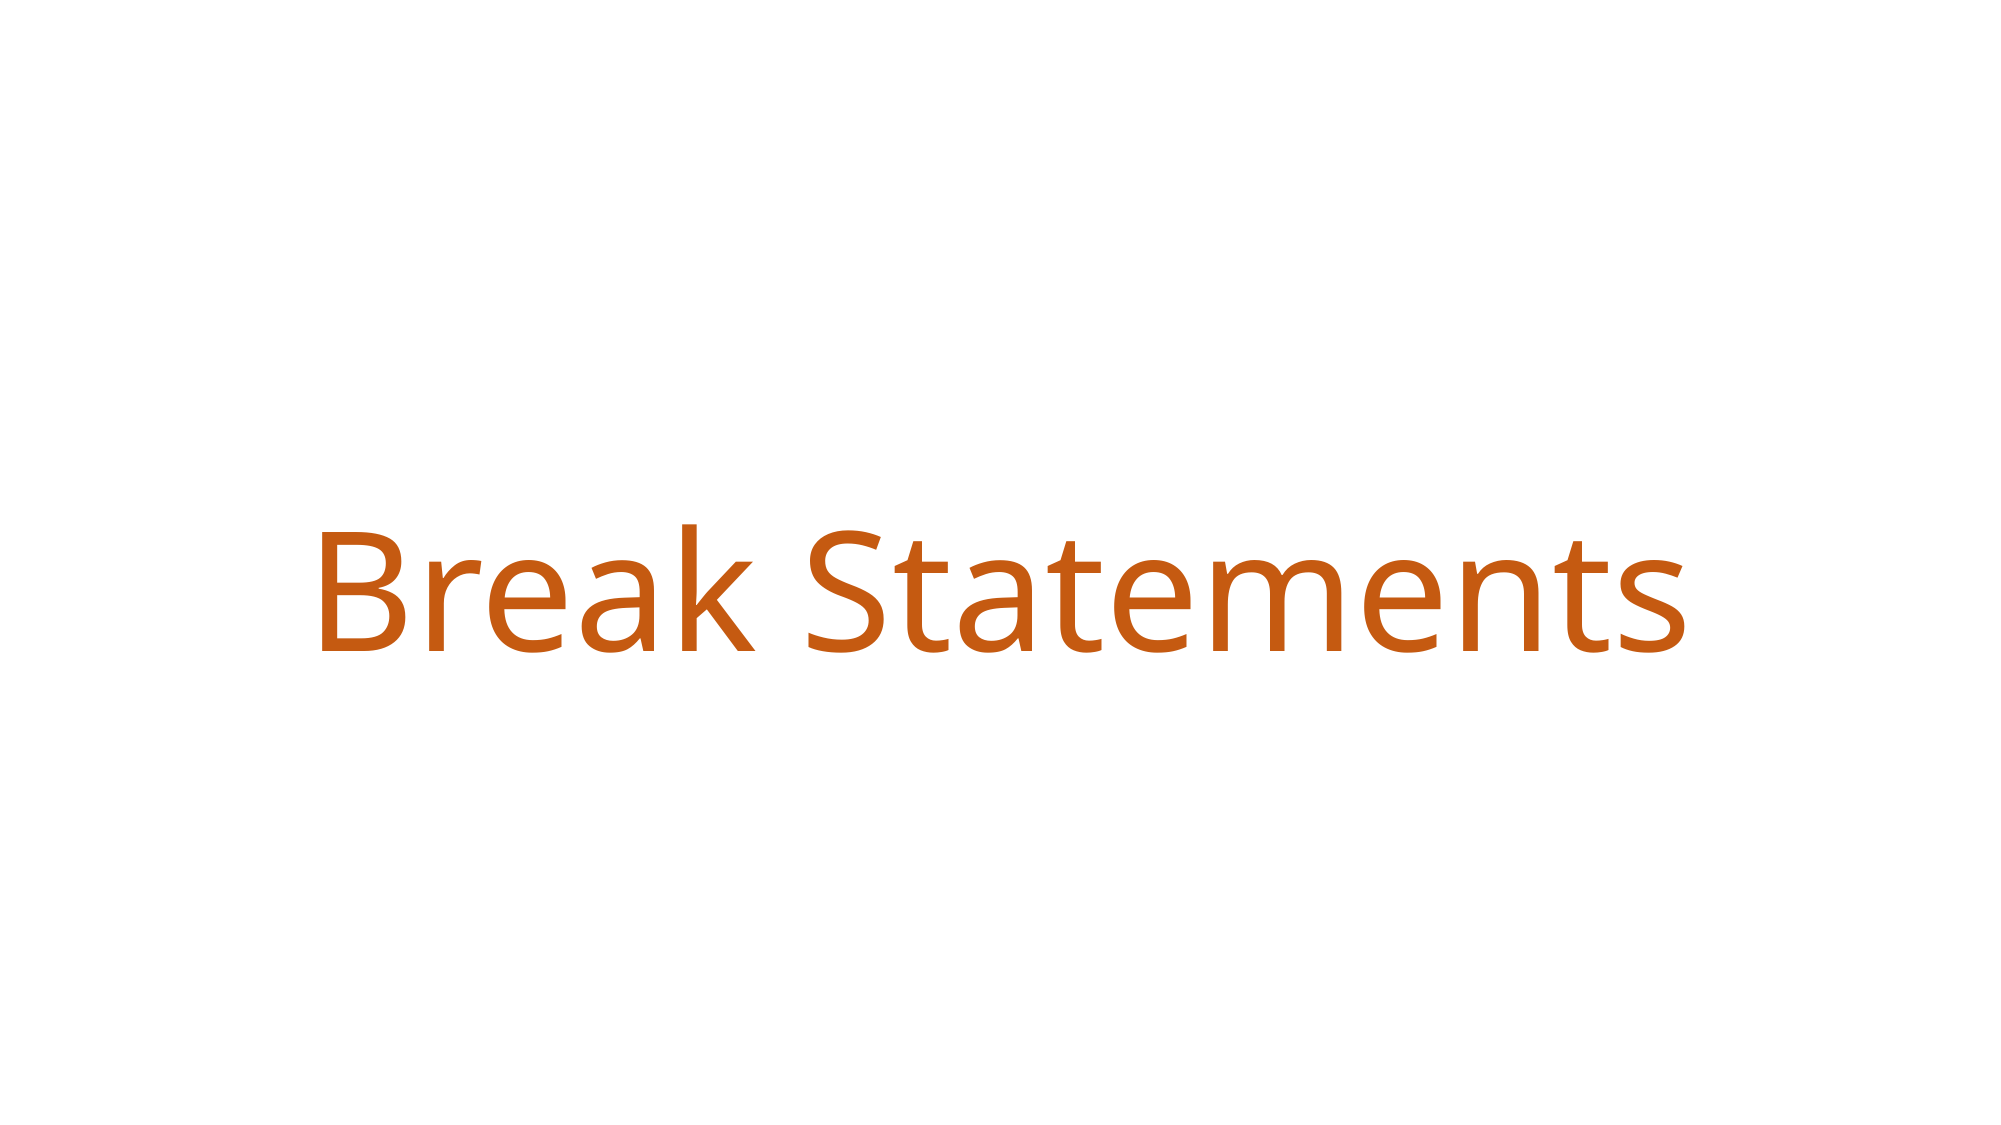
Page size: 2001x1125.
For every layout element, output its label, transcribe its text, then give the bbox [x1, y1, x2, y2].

list Break Statements [137, 299, 1863, 1014]
